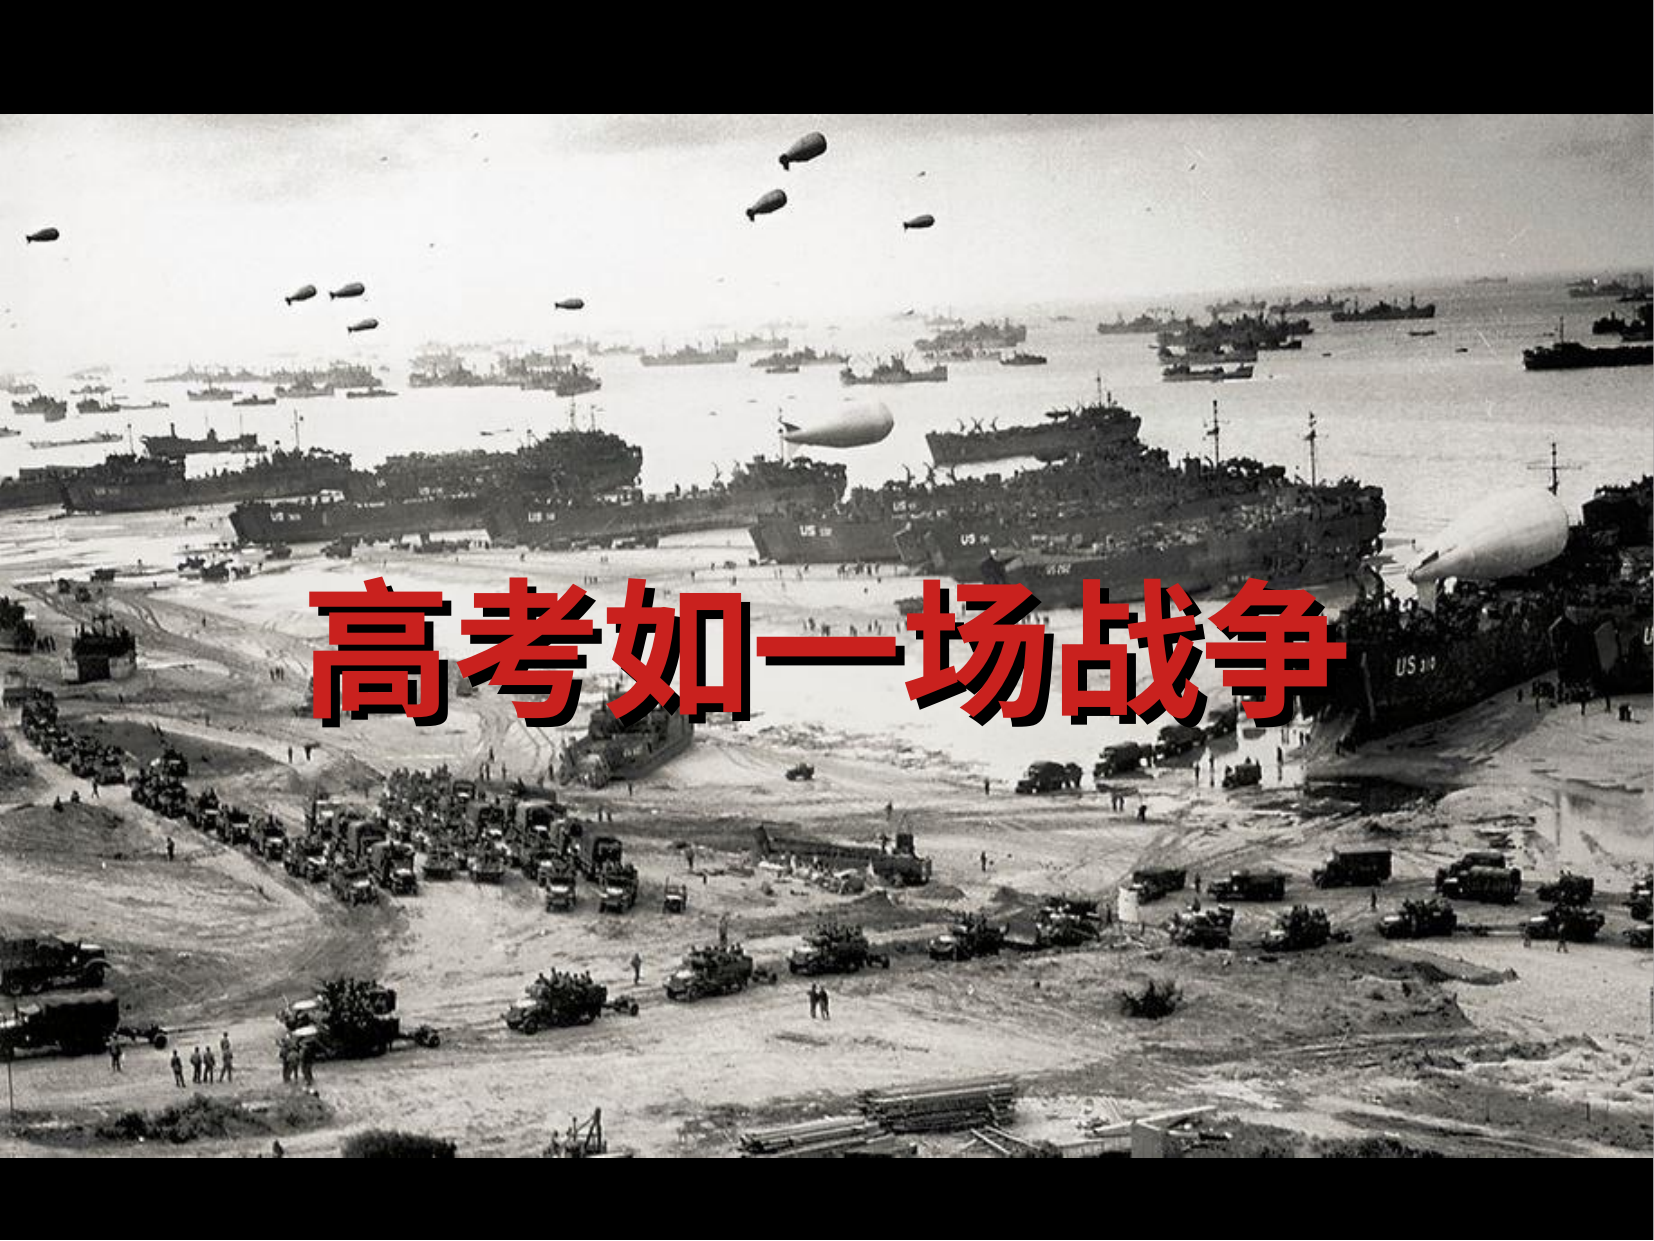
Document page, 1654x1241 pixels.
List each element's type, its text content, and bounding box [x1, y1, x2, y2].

subtitle 高考如一场战争 [221, 531, 1433, 674]
picture [0, 114, 1654, 1158]
